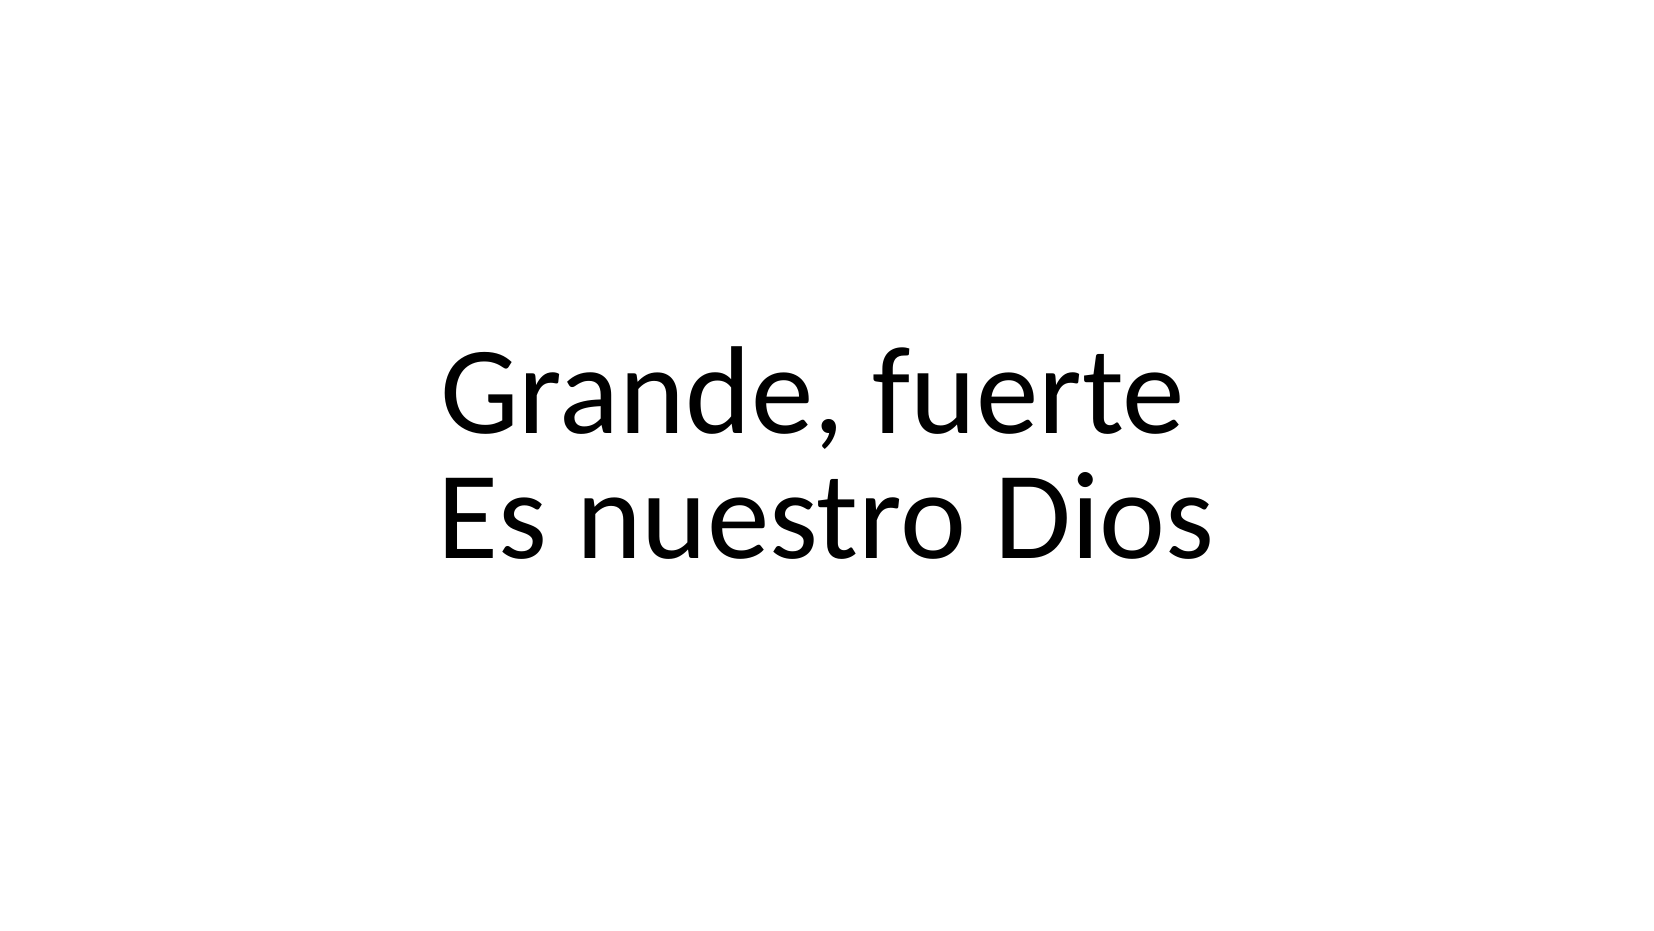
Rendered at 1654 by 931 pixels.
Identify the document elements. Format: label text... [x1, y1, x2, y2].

title Grande, fuerte Es nuestro Dios [0, 0, 1654, 931]
